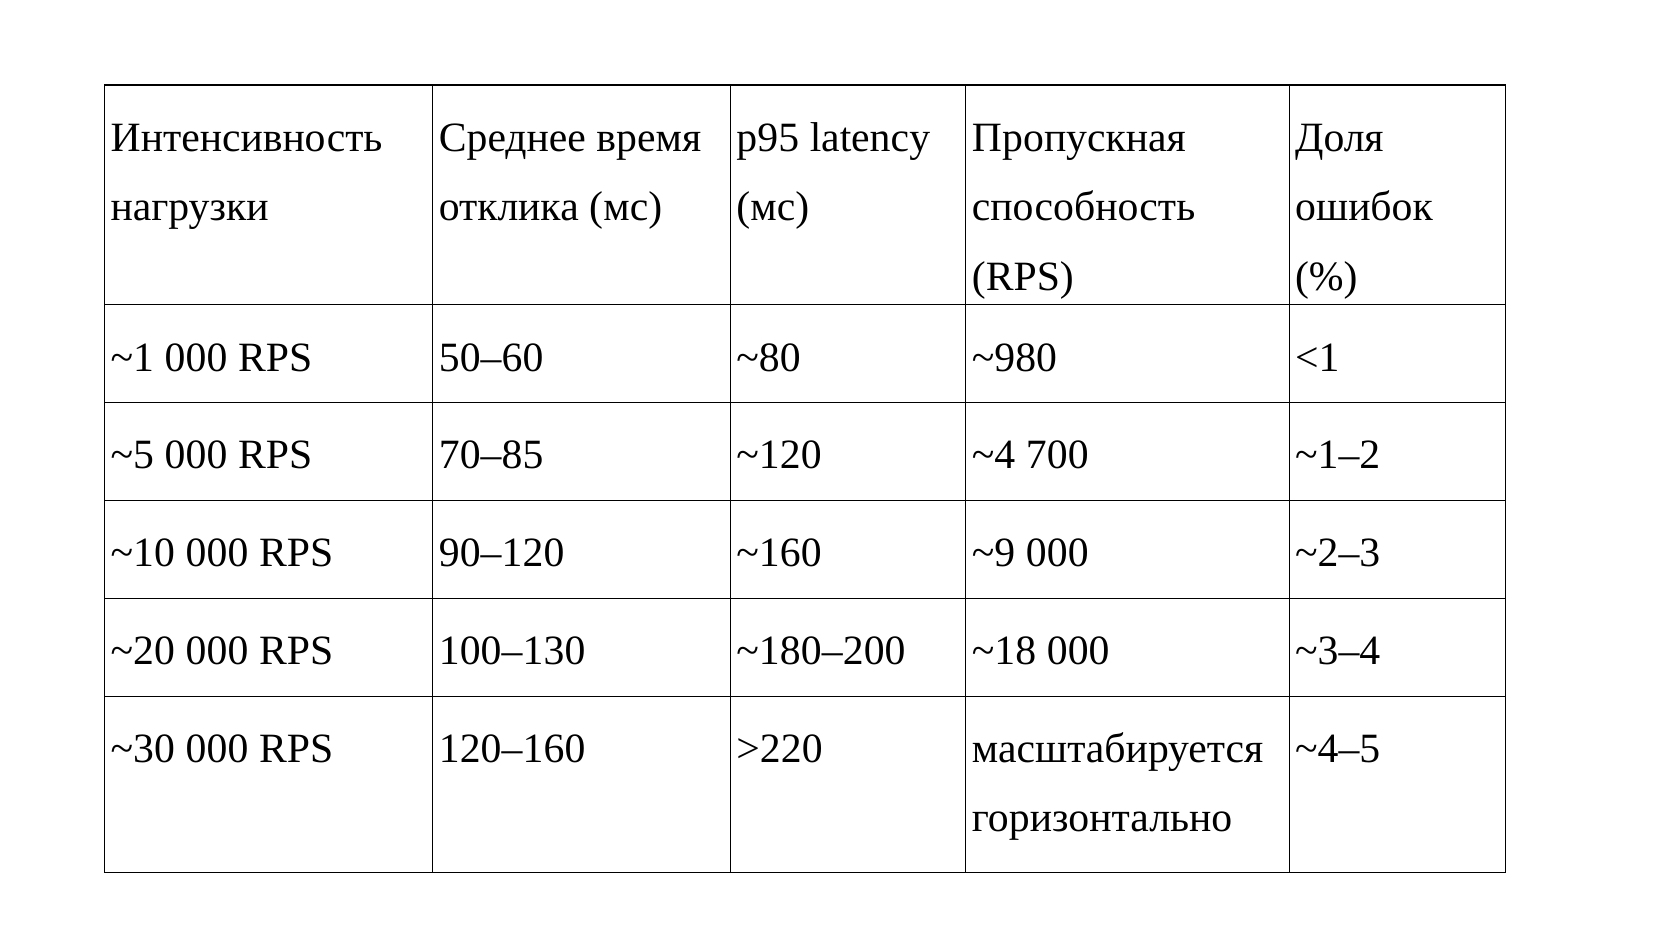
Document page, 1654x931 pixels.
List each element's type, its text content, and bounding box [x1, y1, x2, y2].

table_header Среднее время отклика (мс) [433, 86, 730, 304]
table_cell ~18 000 [966, 599, 1289, 696]
table_cell ~160 [731, 501, 965, 598]
table_cell ~20 000 RPS [105, 599, 432, 696]
table_cell ~30 000 RPS [105, 697, 432, 872]
table_cell 100–130 [433, 599, 730, 696]
table_cell ~120 [731, 403, 965, 500]
table_cell 70–85 [433, 403, 730, 500]
table_cell 90–120 [433, 501, 730, 598]
table_cell ~180–200 [731, 599, 965, 696]
table_header Интенсивность нагрузки [105, 86, 432, 304]
table_cell >220 [731, 697, 965, 872]
table_cell ~4–5 [1290, 697, 1505, 872]
table_cell ~1 000 RPS [105, 305, 432, 402]
table_cell ~1–2 [1290, 403, 1505, 500]
table_cell 120–160 [433, 697, 730, 872]
table_cell ~980 [966, 305, 1289, 402]
table_cell ~4 700 [966, 403, 1289, 500]
table_header Пропускная способность (RPS) [966, 86, 1289, 304]
table_header Доля ошибок (%) [1290, 86, 1505, 304]
table_header p95 latency (мс) [731, 86, 965, 304]
table_cell ~3–4 [1290, 599, 1505, 696]
table_cell <1 [1290, 305, 1505, 402]
table_cell ~5 000 RPS [105, 403, 432, 500]
table_cell ~9 000 [966, 501, 1289, 598]
table_cell 50–60 [433, 305, 730, 402]
table_cell ~80 [731, 305, 965, 402]
table_cell масштабируется горизонтально [966, 697, 1289, 872]
table_cell ~10 000 RPS [105, 501, 432, 598]
table_cell ~2–3 [1290, 501, 1505, 598]
